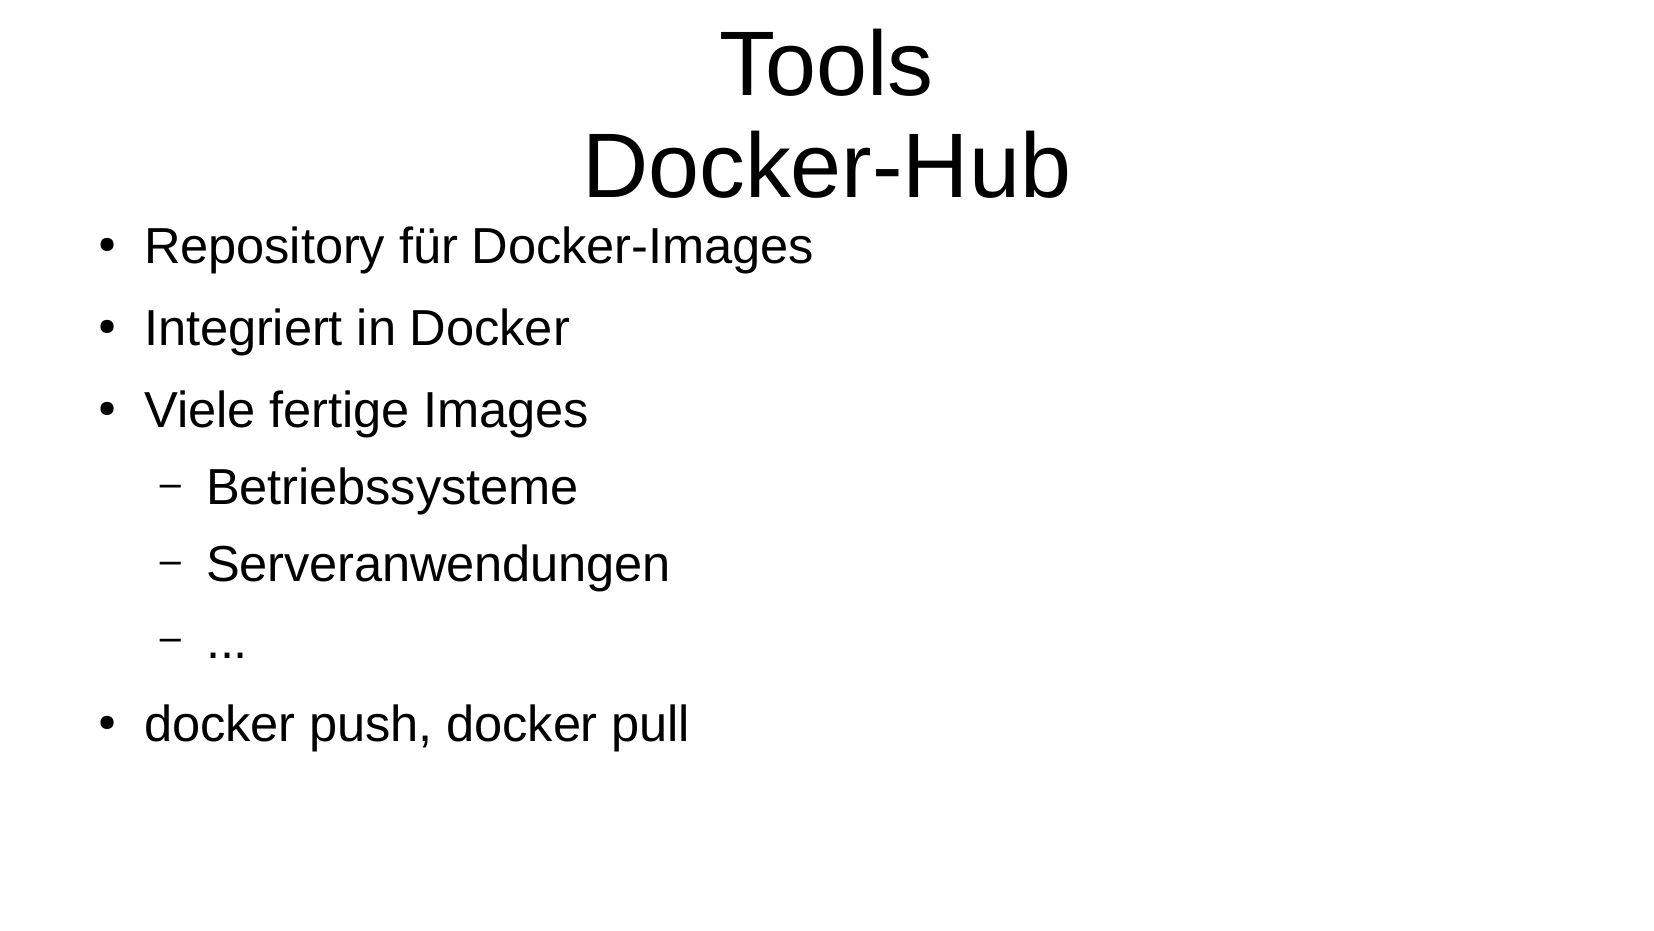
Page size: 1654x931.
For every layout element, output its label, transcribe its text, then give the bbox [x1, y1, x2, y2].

list Repository für Docker-Images Integriert in Docker Viele fertige Images Betriebssysteme Serveranwendungen ... docker push, docker pull [82, 217, 1571, 758]
title Tools Docker-Hub [82, 12, 1571, 217]
